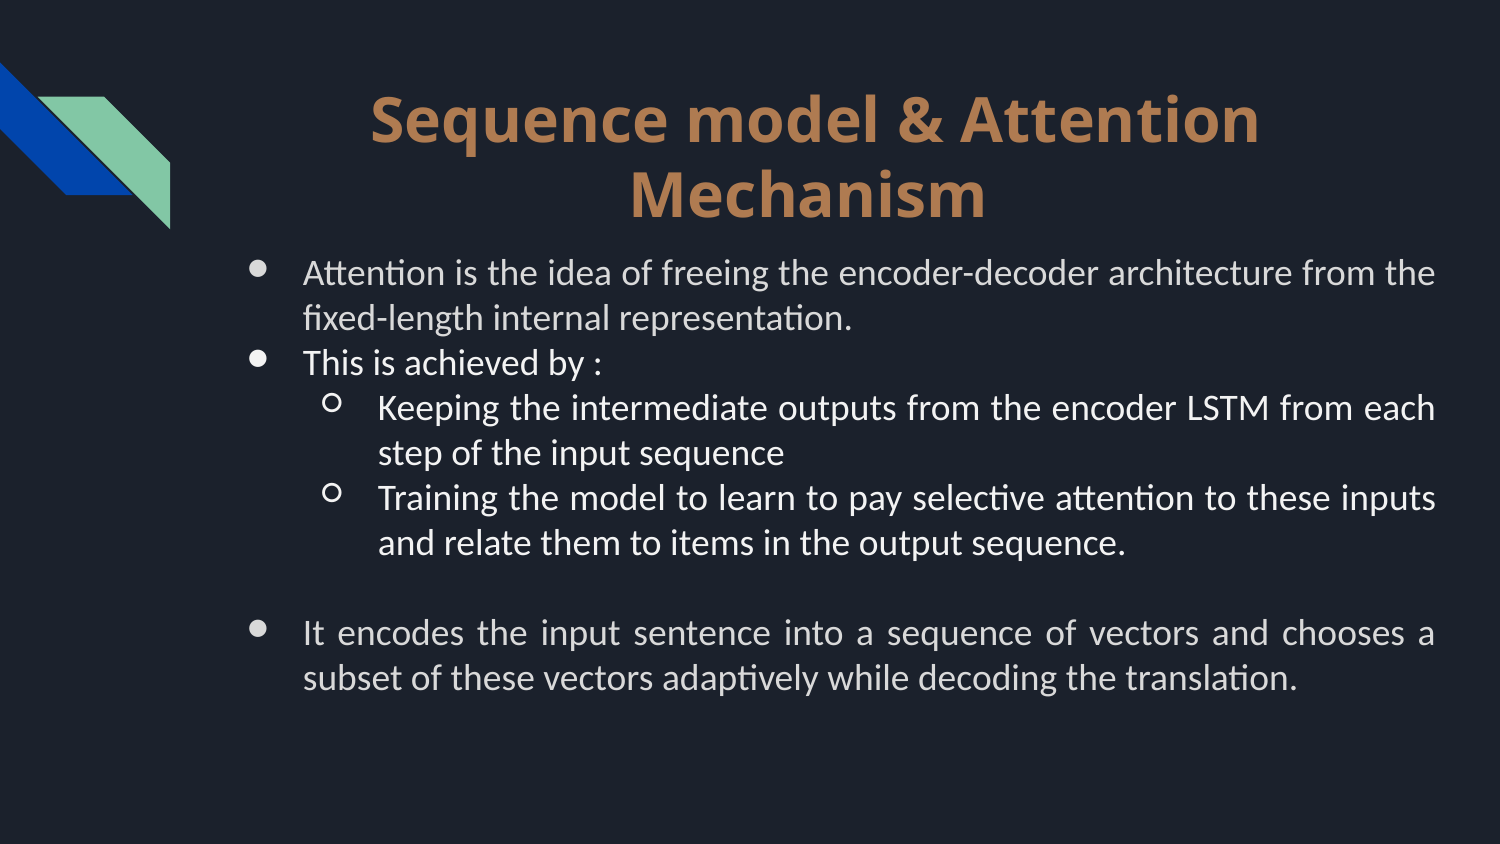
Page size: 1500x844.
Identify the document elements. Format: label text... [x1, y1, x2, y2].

list Attention is the idea of freeing the encoder-decoder architecture from the fixed-length internal representation. This is achieved by : Keeping the intermediate outputs from the encoder LSTM from each step of the input sequence Training the model to learn to pay selective attention to these inputs and relate them to items in the output sequence. It encodes the input sentence into a sequence of vectors and chooses a subset of these vectors adaptively while decoding the translation. [212, 187, 1453, 801]
title Sequence model & Attention Mechanism [212, 64, 1421, 168]
